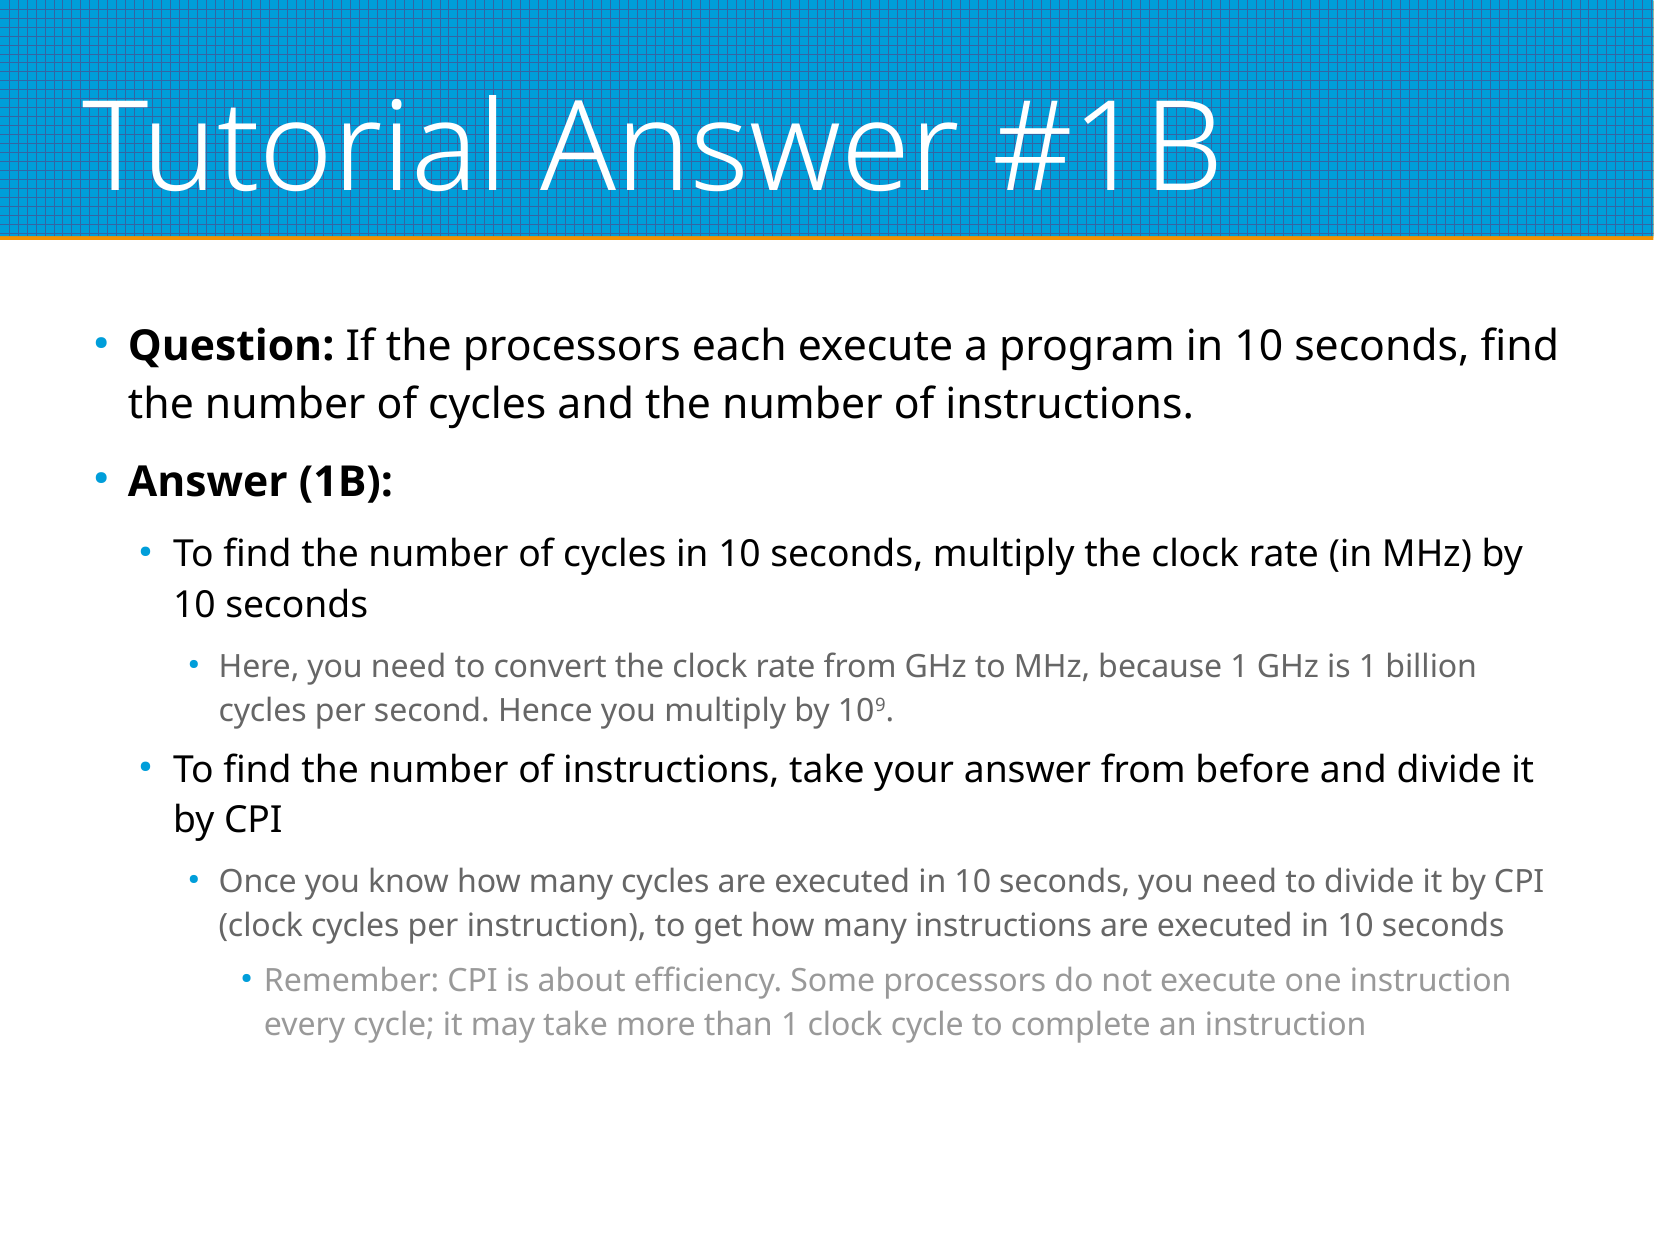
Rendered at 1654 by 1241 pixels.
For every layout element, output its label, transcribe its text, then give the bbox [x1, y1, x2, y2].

title Tutorial Answer #1B [82, 19, 1571, 227]
list Question: If the processors each execute a program in 10 seconds, find the number of cycles and the number of instructions. Answer (1B): To find the number of cycles in 10 seconds, multiply the clock rate (in MHz) by 10 seconds Here, you need to convert the clock rate from GHz to MHz, because 1 GHz is 1 billion cycles per second. Hence you multiply by 109. To find the number of instructions, take your answer from before and divide it by CPI Once you know how many cycles are executed in 10 seconds, you need to divide it by CPI (clock cycles per instruction), to get how many instructions are executed in 10 seconds Remember: CPI is about efficiency. Some processors do not execute one instruction every cycle; it may take more than 1 clock cycle to complete an instruction [82, 314, 1563, 1081]
